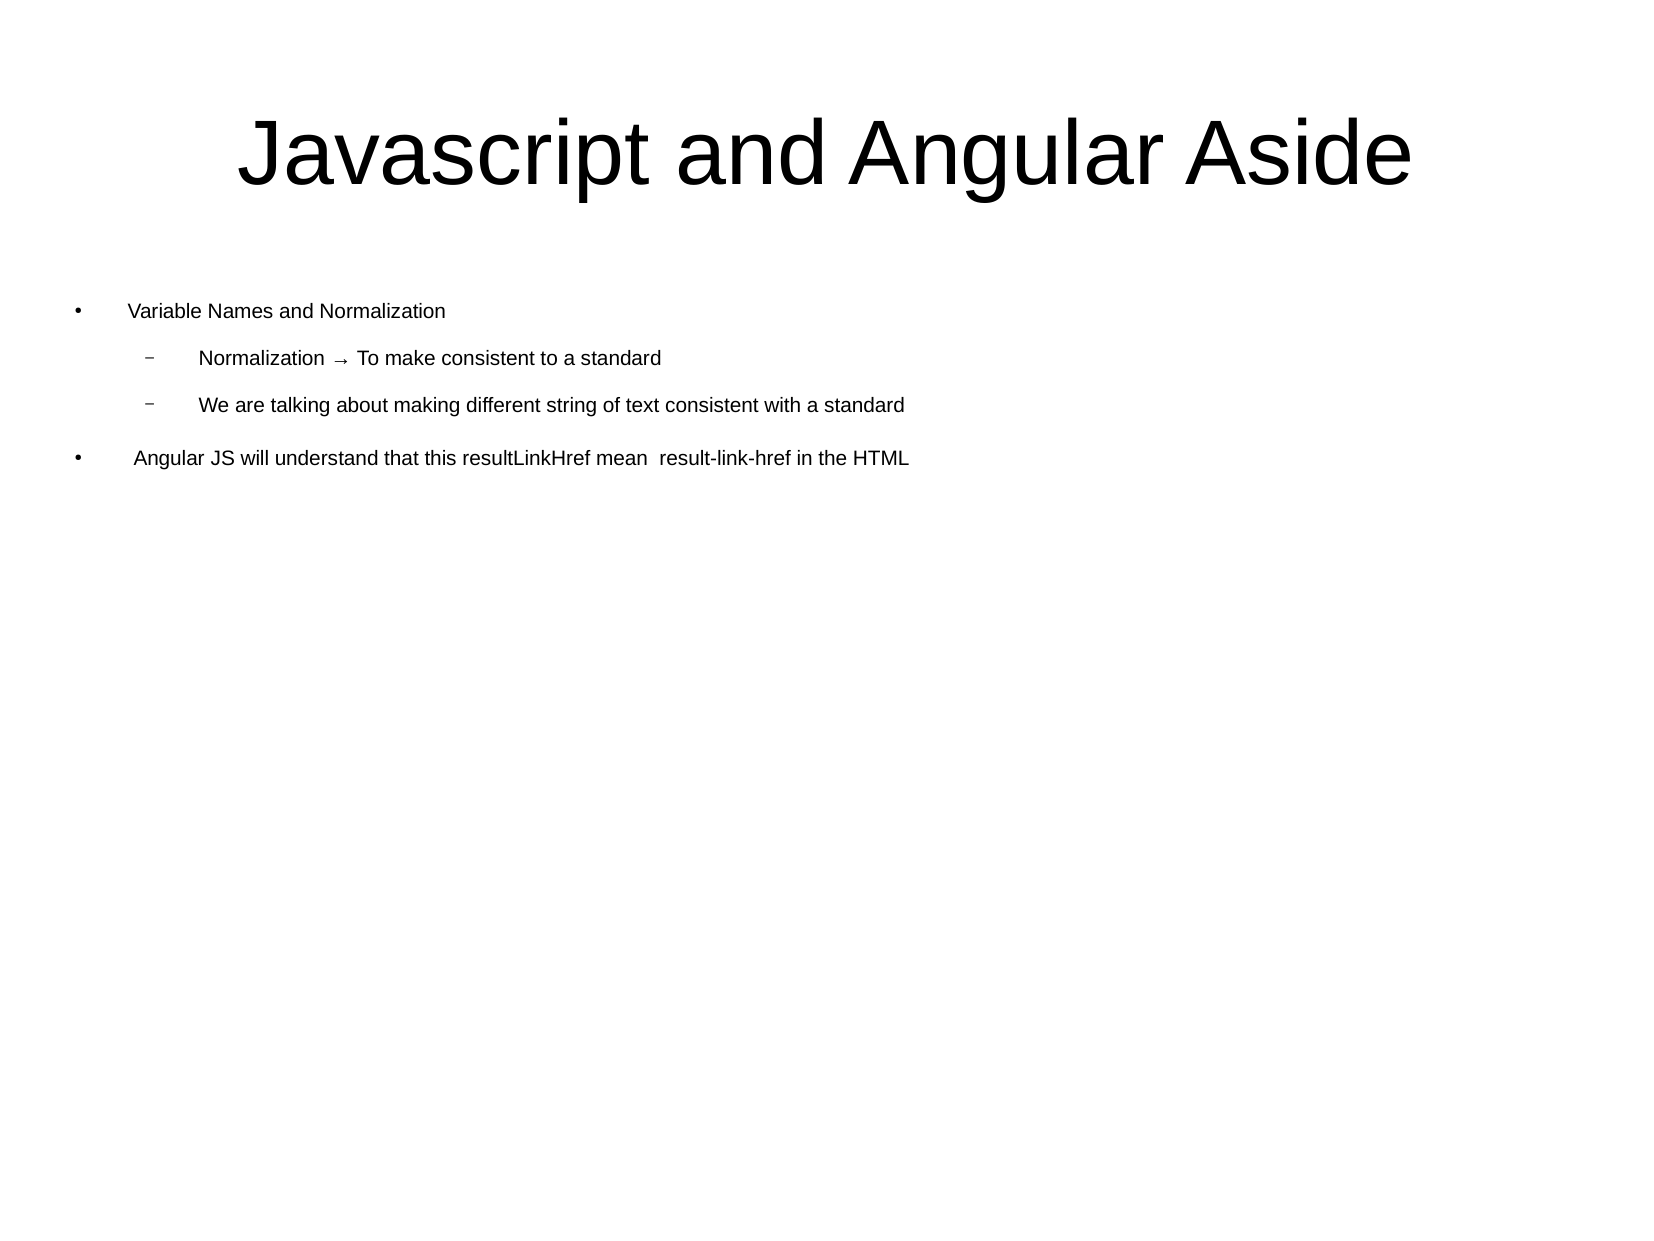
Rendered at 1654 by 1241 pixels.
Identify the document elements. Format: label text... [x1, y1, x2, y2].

title Javascript and Angular Aside [82, 49, 1571, 257]
list Variable Names and Normalization Normalization → To make consistent to a standard We are talking about making different string of text consistent with a standard Angular JS will understand that this resultLinkHref mean result-link-href in the HTML [56, 300, 1546, 1020]
